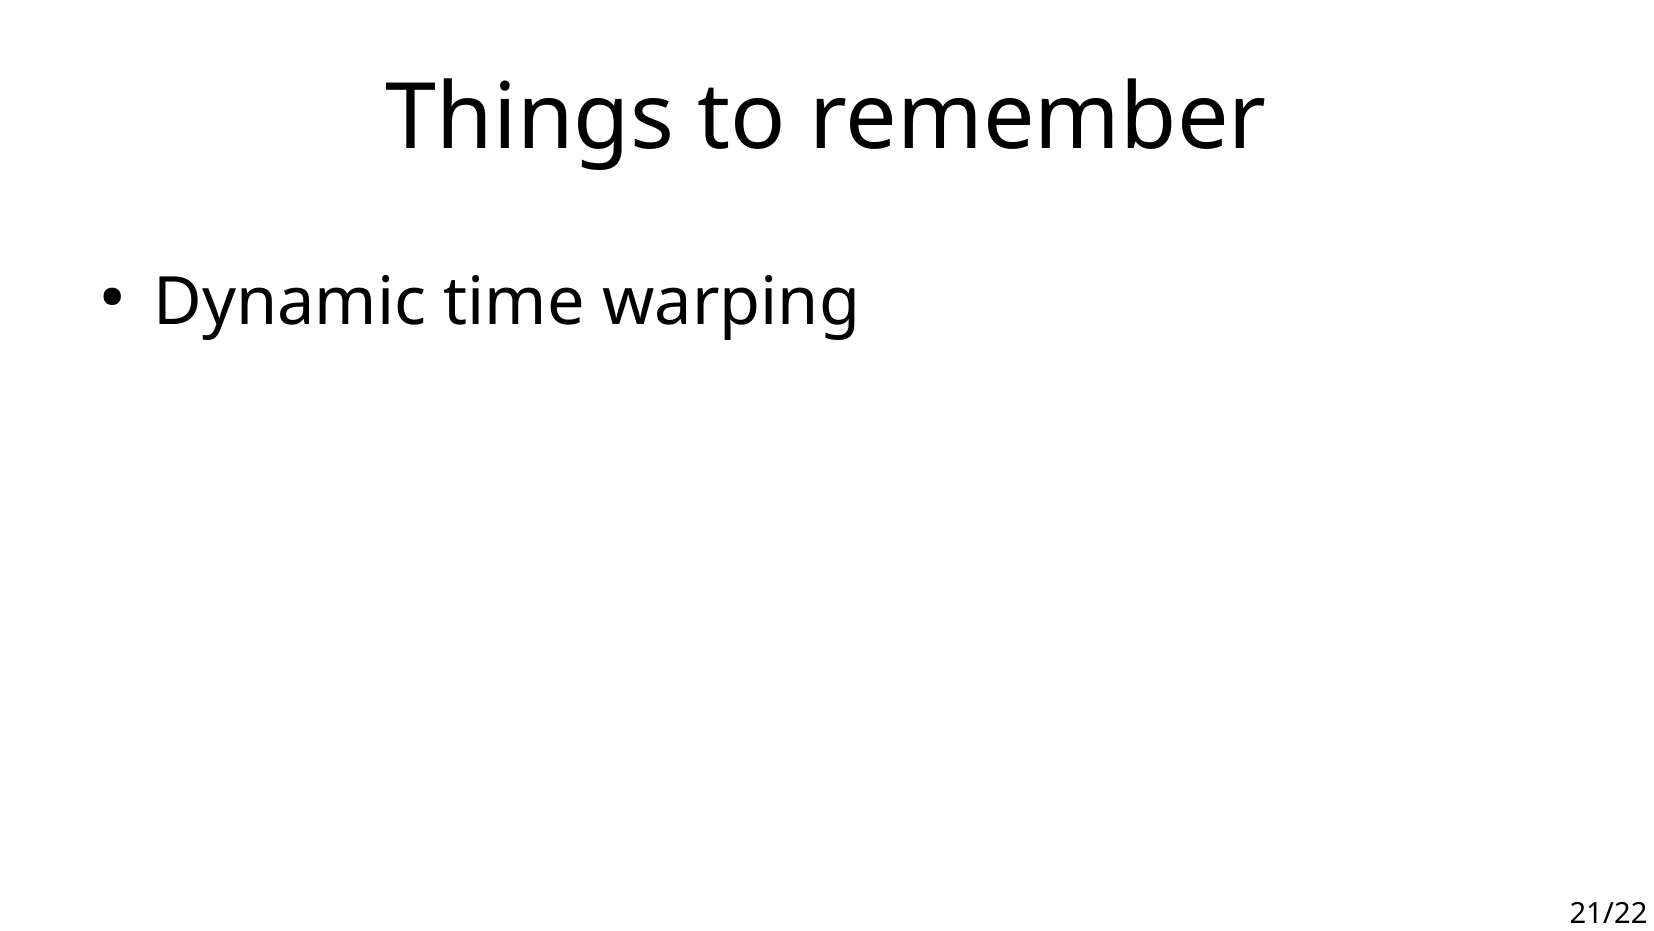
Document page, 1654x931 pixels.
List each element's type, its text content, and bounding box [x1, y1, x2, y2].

title Things to remember [82, 1, 1571, 226]
list Dynamic time warping [82, 253, 1571, 793]
